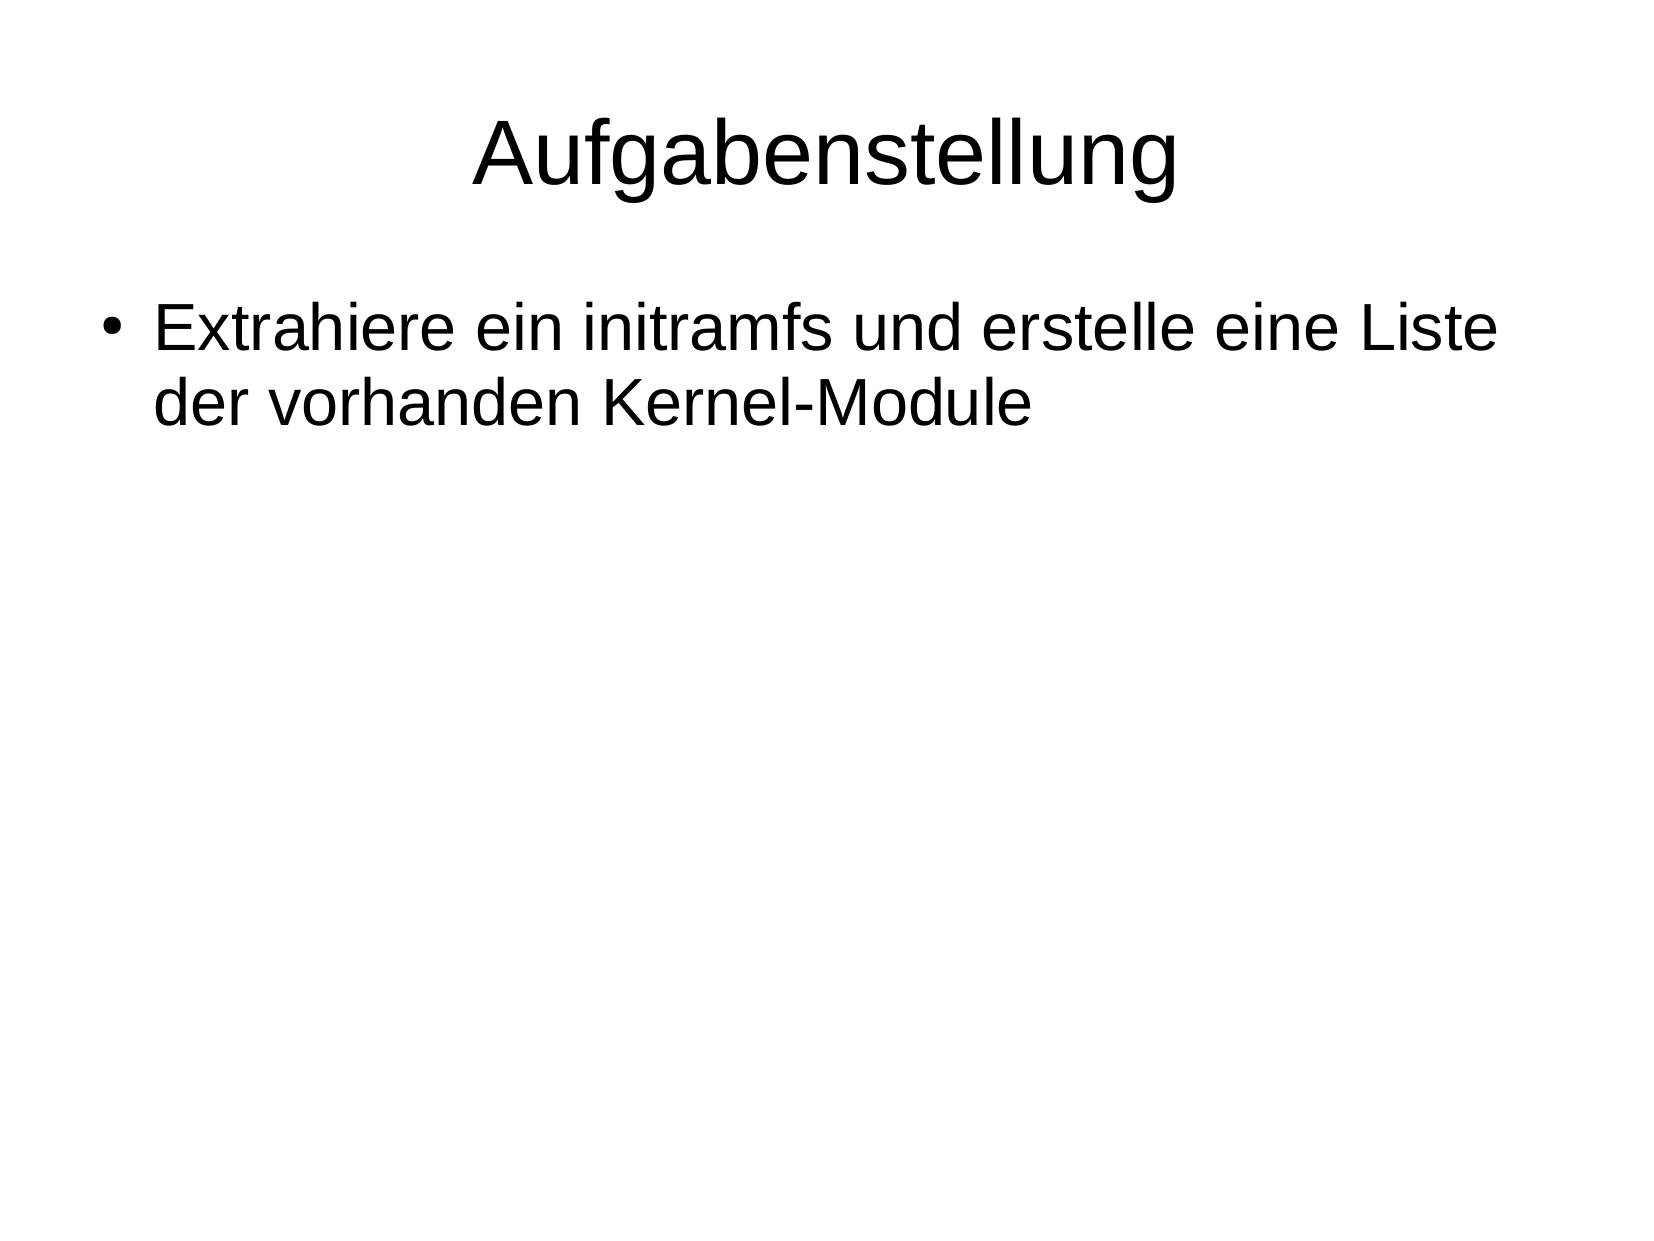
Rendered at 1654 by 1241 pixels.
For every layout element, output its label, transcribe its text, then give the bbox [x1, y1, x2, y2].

title Aufgabenstellung [82, 49, 1571, 257]
list Extrahiere ein initramfs und erstelle eine Liste der vorhanden Kernel-Module [82, 290, 1571, 1010]
